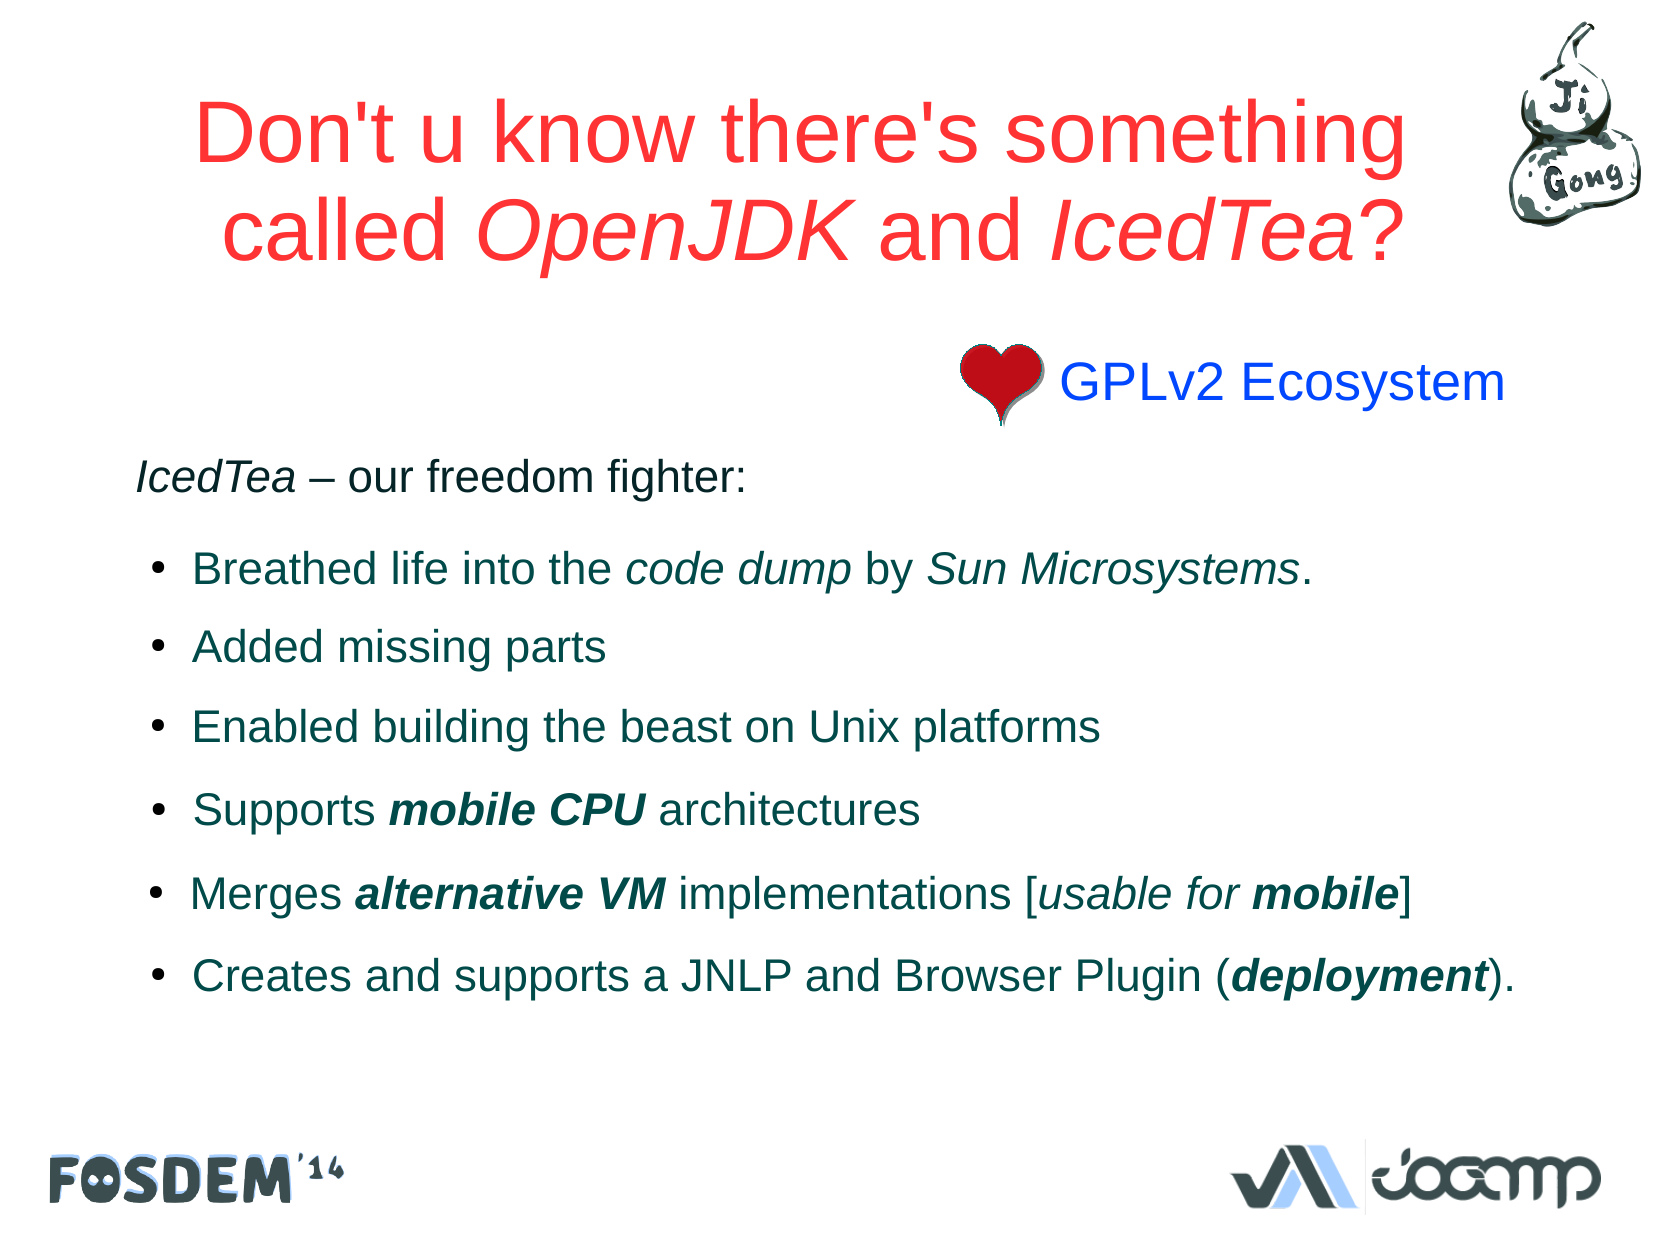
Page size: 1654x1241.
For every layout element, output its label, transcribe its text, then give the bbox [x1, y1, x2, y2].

text_box Enabled building the beast on Unix platforms [135, 693, 1231, 760]
text_box Creates and supports a JNLP and Browser Plugin (deployment). [135, 942, 1606, 1009]
text_box Merges alternative VM implementations [usable for mobile] [133, 860, 1558, 927]
text_box [960, 344, 1042, 426]
text_box GPLv2 Ecosystem [1045, 344, 1556, 420]
picture [1228, 1139, 1601, 1215]
picture [1425, 19, 1654, 228]
text_box Supports mobile CPU architectures [135, 776, 1201, 844]
picture [0, 914, 400, 1241]
title Don't u know there's something called OpenJDK and IcedTea? [60, 83, 1567, 280]
text_box IcedTea – our freedom fighter: [120, 443, 1111, 510]
text_box Breathed life into the code dump by Sun Microsystems. [135, 535, 1576, 602]
text_box Added missing parts [135, 614, 1336, 681]
